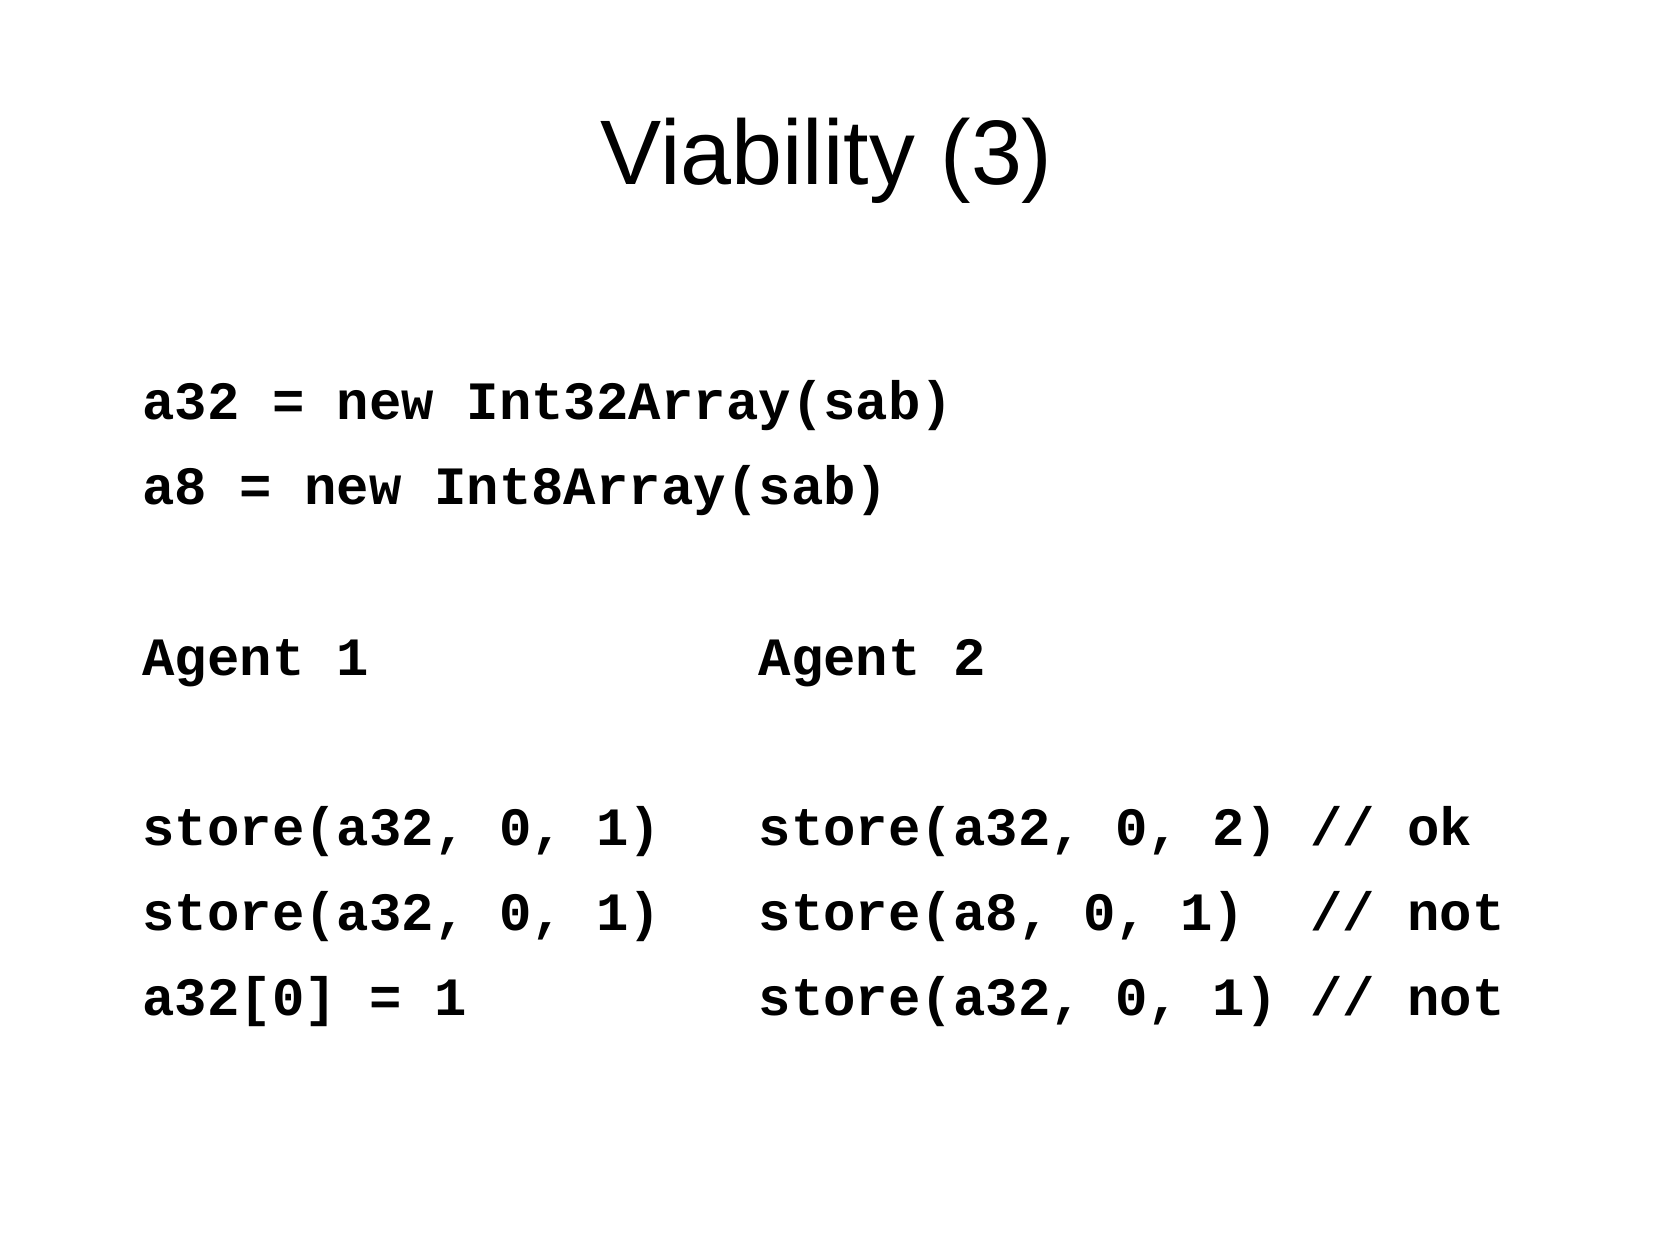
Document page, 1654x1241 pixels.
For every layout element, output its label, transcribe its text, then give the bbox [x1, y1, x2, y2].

list a32 = new Int32Array(sab) a8 = new Int8Array(sab) Agent 1 Agent 2 store(a32, 0, 1) store(a32, 0, 2) // ok store(a32, 0, 1) store(a8, 0, 1) // not a32[0] = 1 store(a32, 0, 1) // not [82, 290, 1571, 1051]
title Viability (3) [82, 49, 1571, 257]
